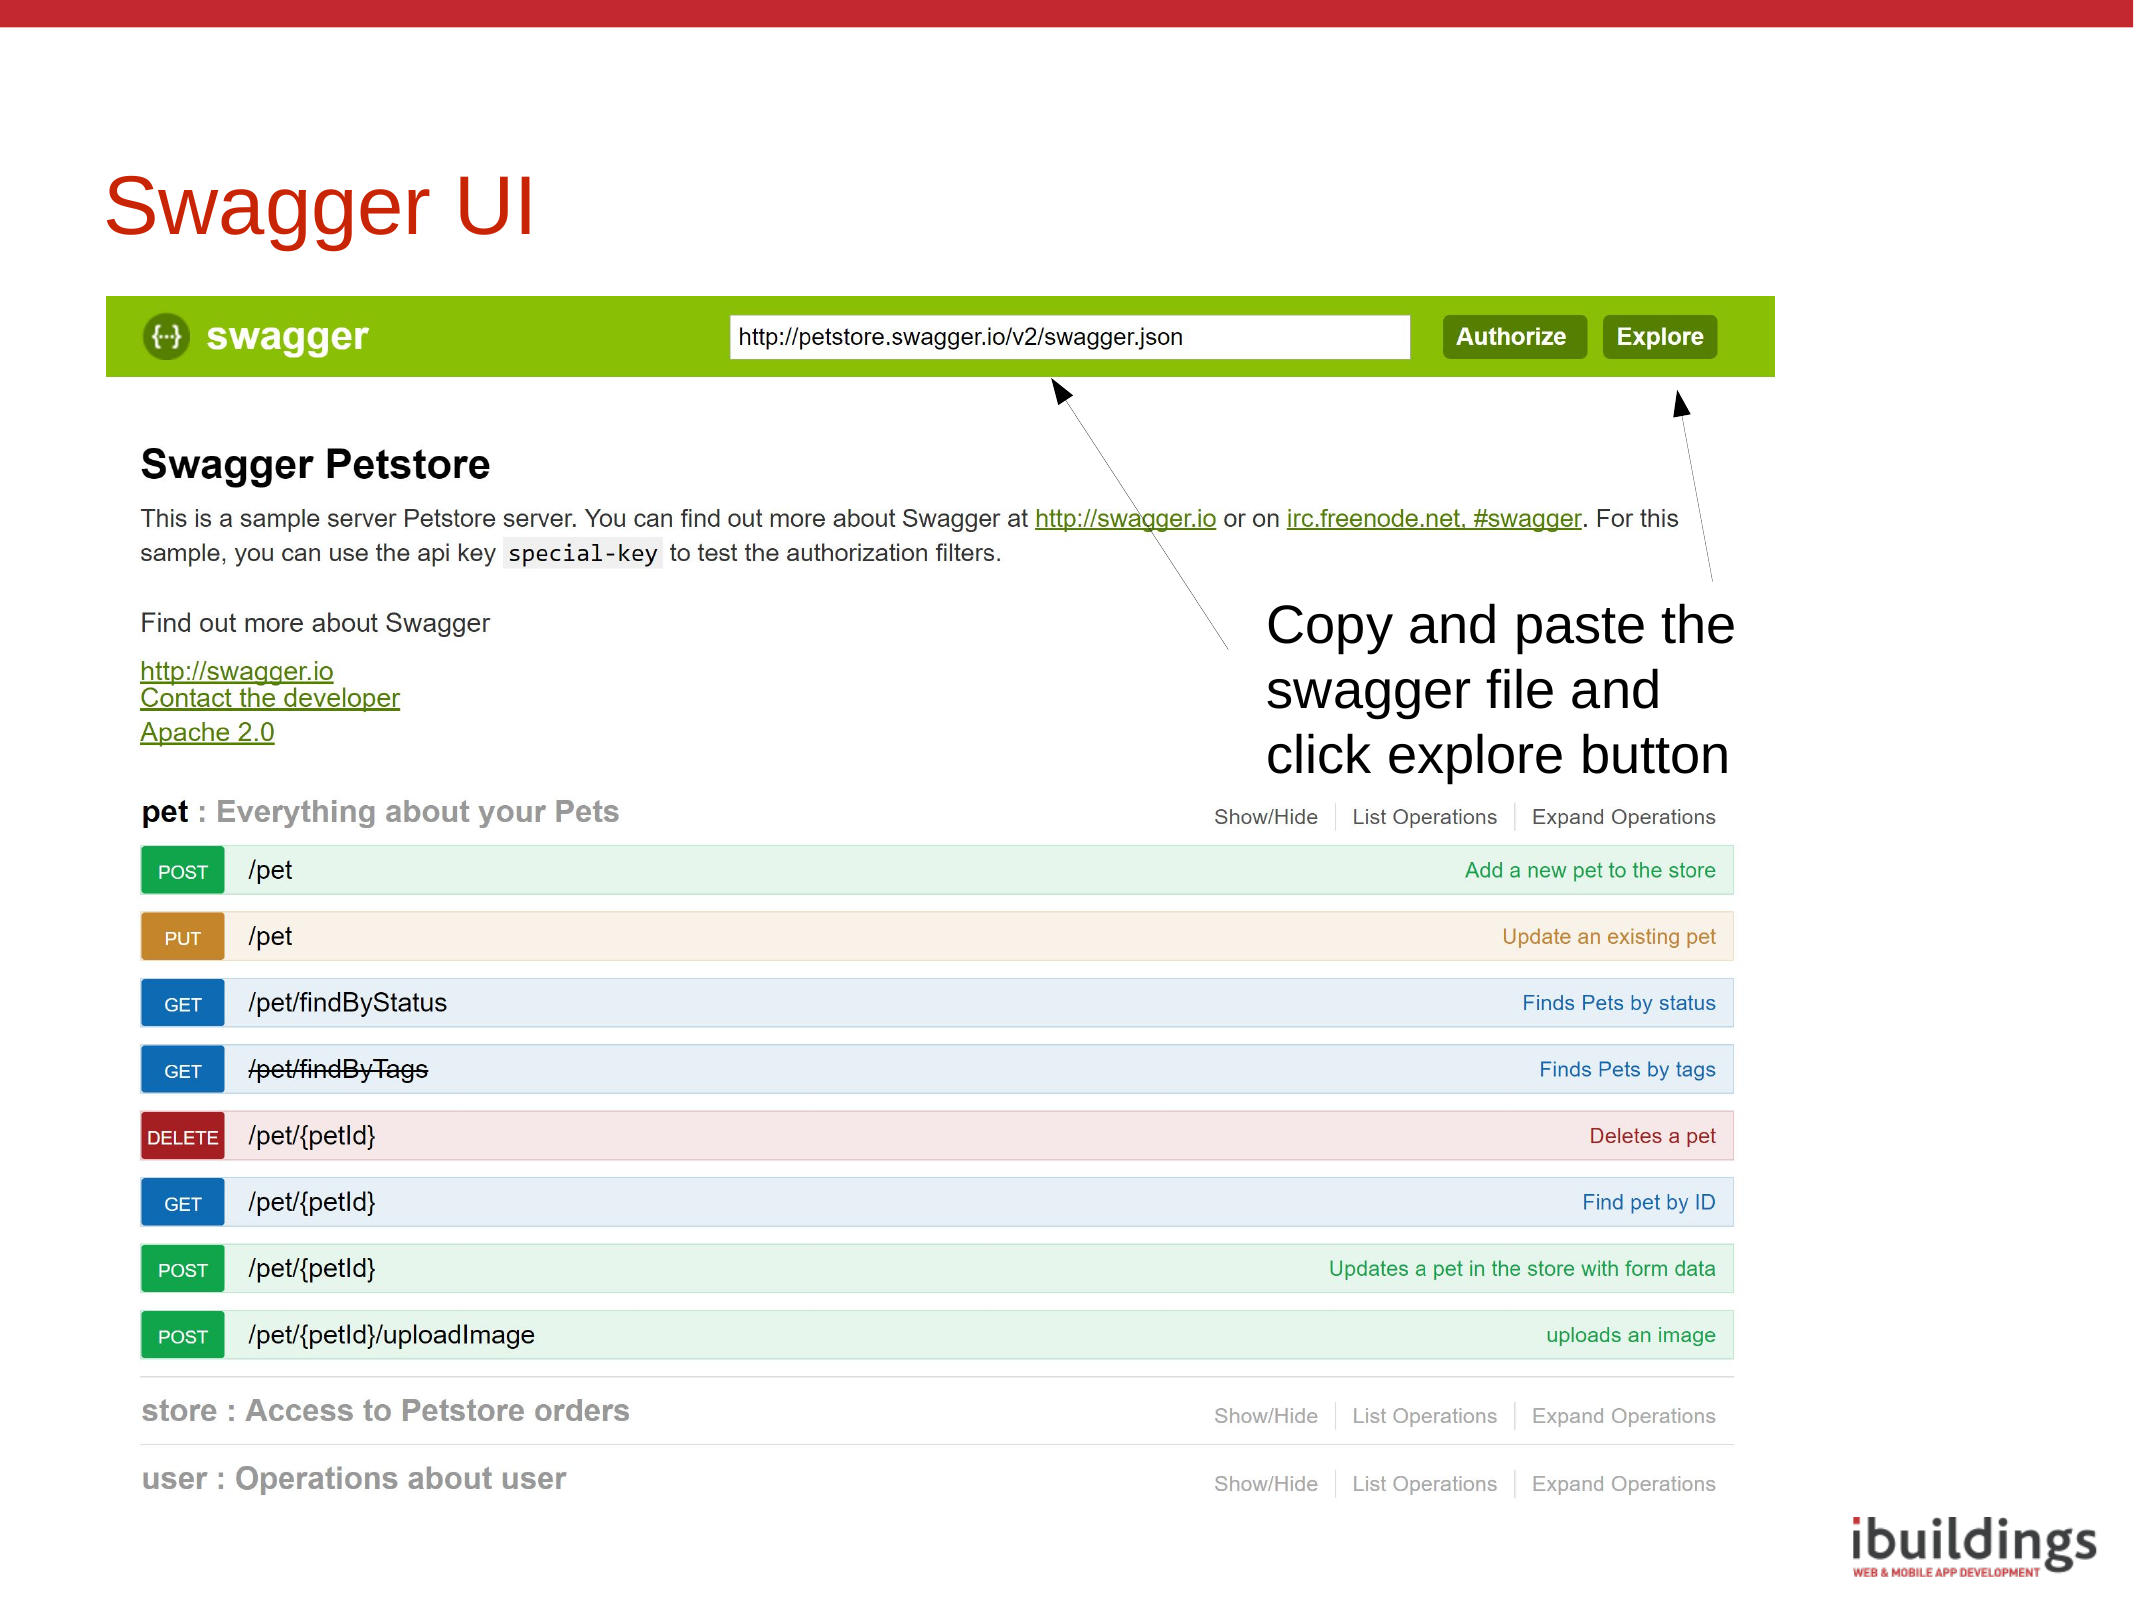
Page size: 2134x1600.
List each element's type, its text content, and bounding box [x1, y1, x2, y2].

picture [106, 296, 1775, 1506]
text_box Copy and paste the swagger file and click explore button [1251, 581, 1760, 792]
title Swagger UI [95, 137, 1915, 266]
picture [1853, 1517, 2099, 1577]
